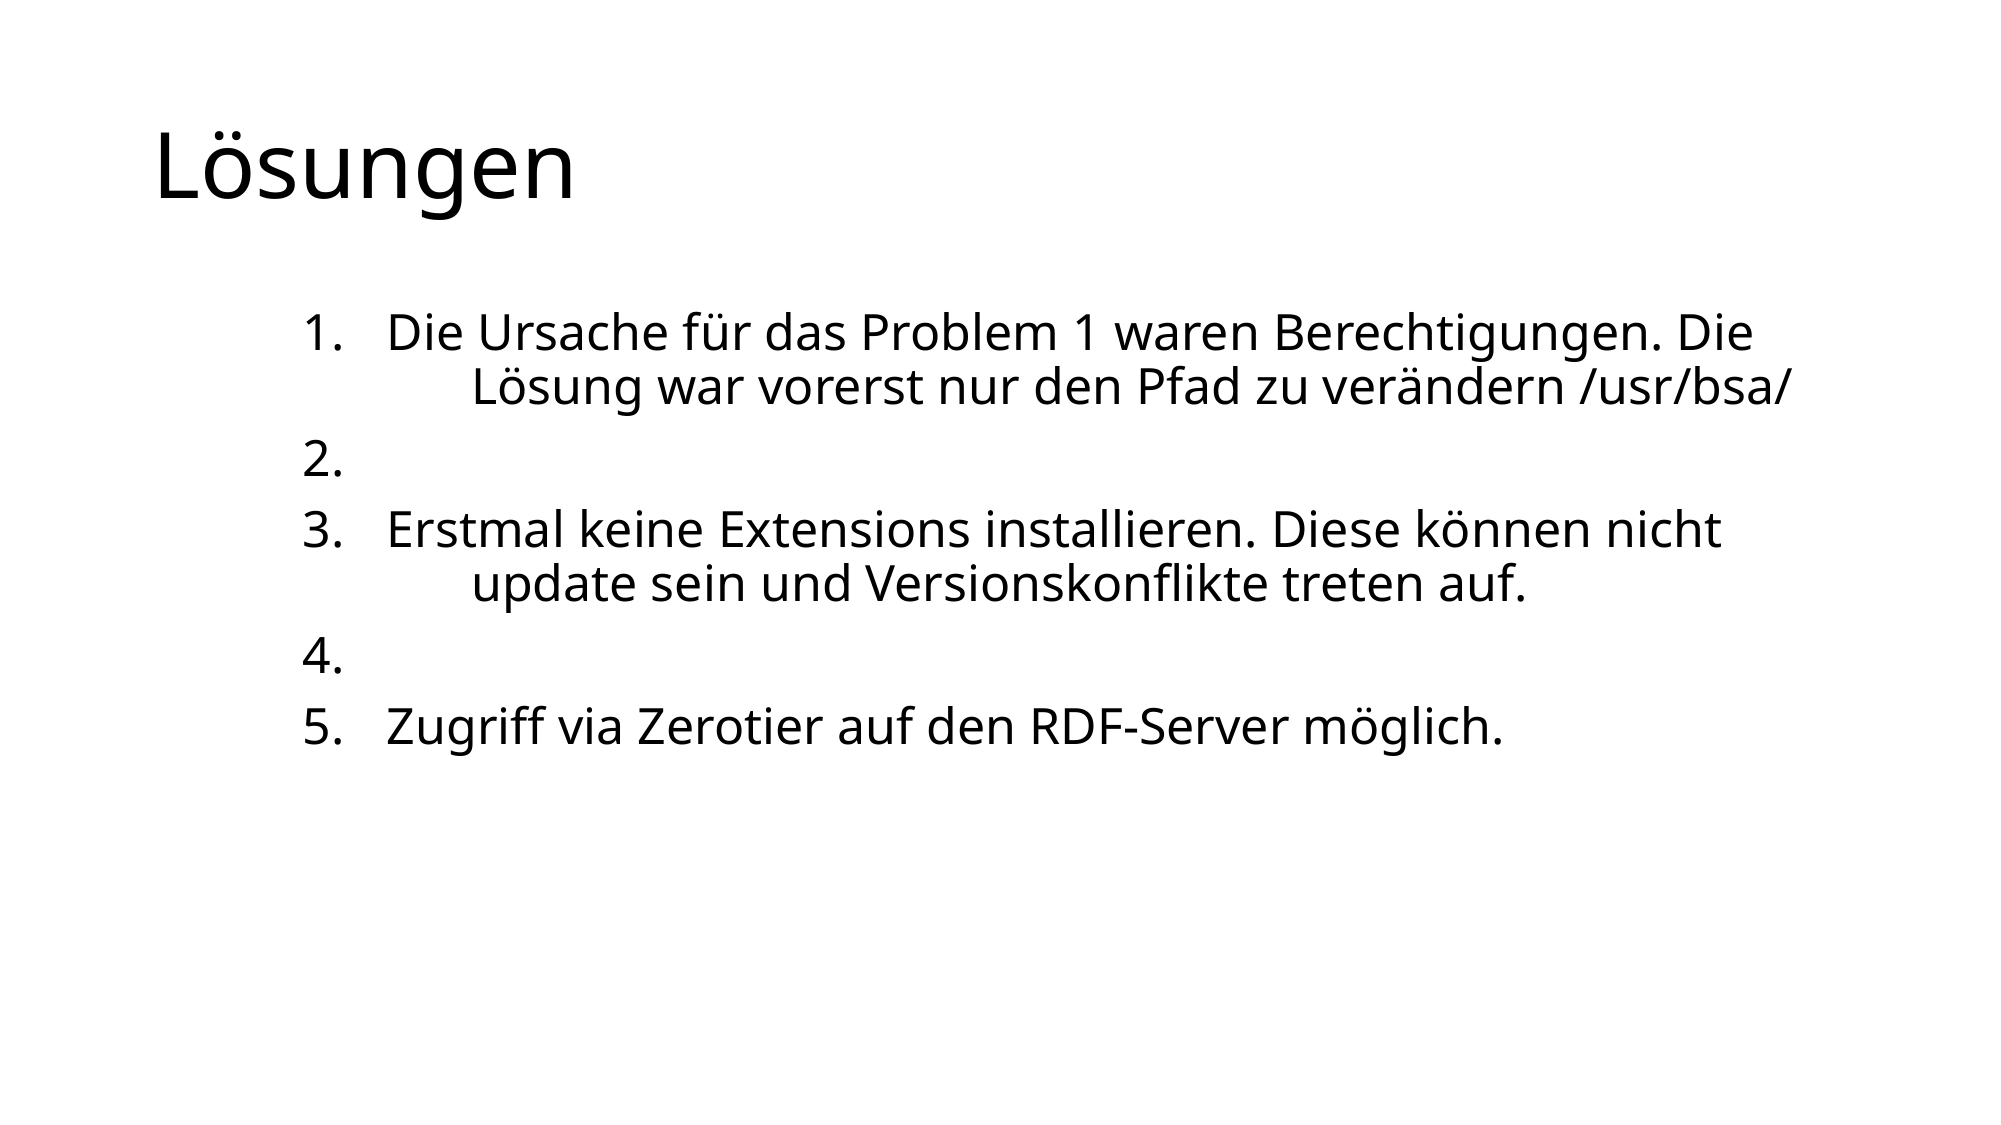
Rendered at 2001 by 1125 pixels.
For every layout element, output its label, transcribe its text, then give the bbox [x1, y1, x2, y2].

title Lösungen [137, 59, 1863, 278]
list Die Ursache für das Problem 1 waren Berechtigungen. Die Lösung war vorerst nur den Pfad zu verändern /usr/bsa/ Erstmal keine Extensions installieren. Diese können nicht update sein und Versionskonflikte treten auf. Zugriff via Zerotier auf den RDF-Server möglich. [137, 299, 1863, 1014]
